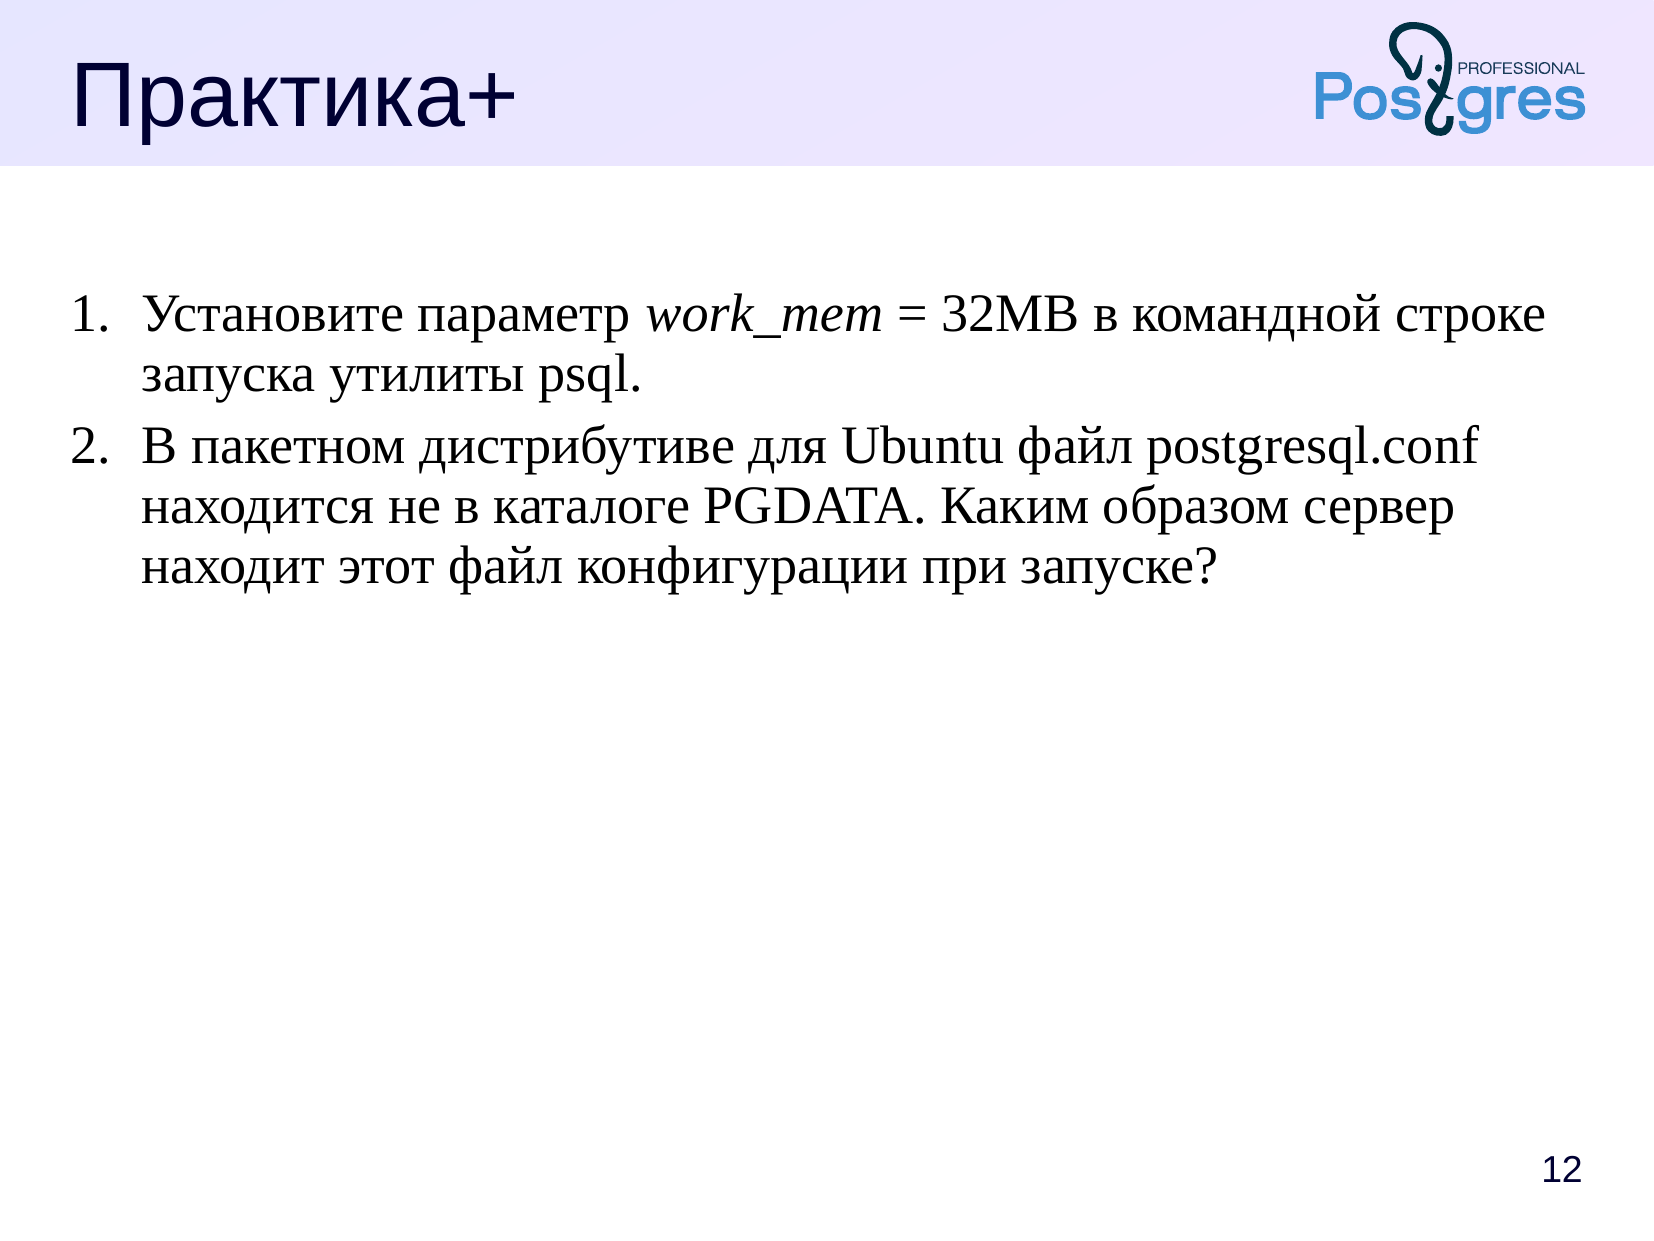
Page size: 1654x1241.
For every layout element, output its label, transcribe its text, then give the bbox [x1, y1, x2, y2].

title Практика+ [70, 43, 1241, 147]
list Установите параметр work_mem = 32MB в командной строке запуска утилиты psql. В пакетном дистрибутиве для Ubuntu файл postgresql.conf находится не в каталоге PGDATA. Каким образом сервер находит этот файл конфигурации при запуске? [70, 283, 1583, 1134]
